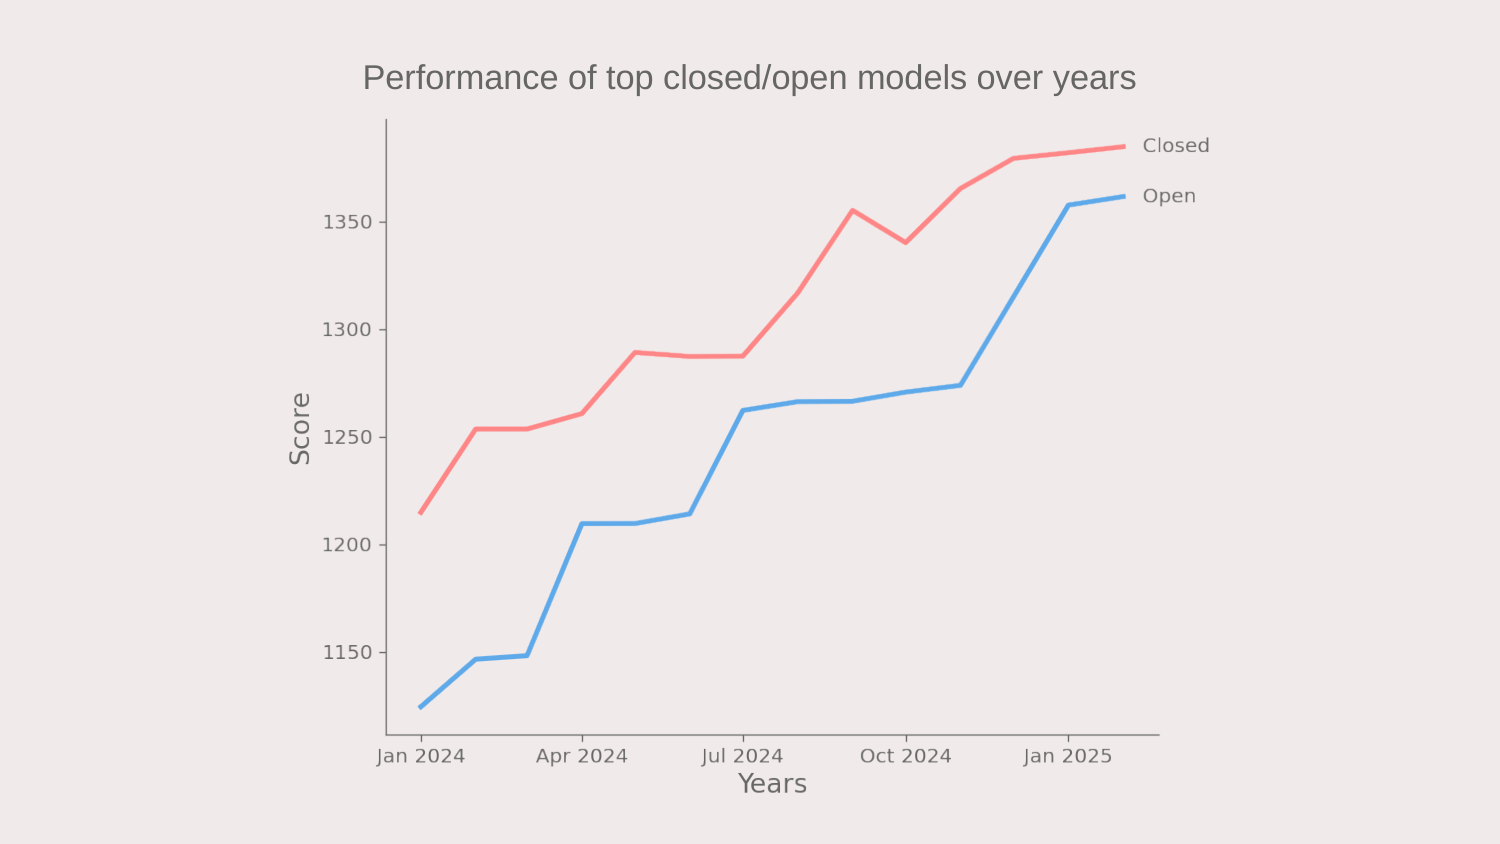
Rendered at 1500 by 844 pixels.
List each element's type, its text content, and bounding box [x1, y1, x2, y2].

picture [267, 112, 1233, 821]
text_box Performance of top closed/open models over years [92, 25, 1408, 112]
